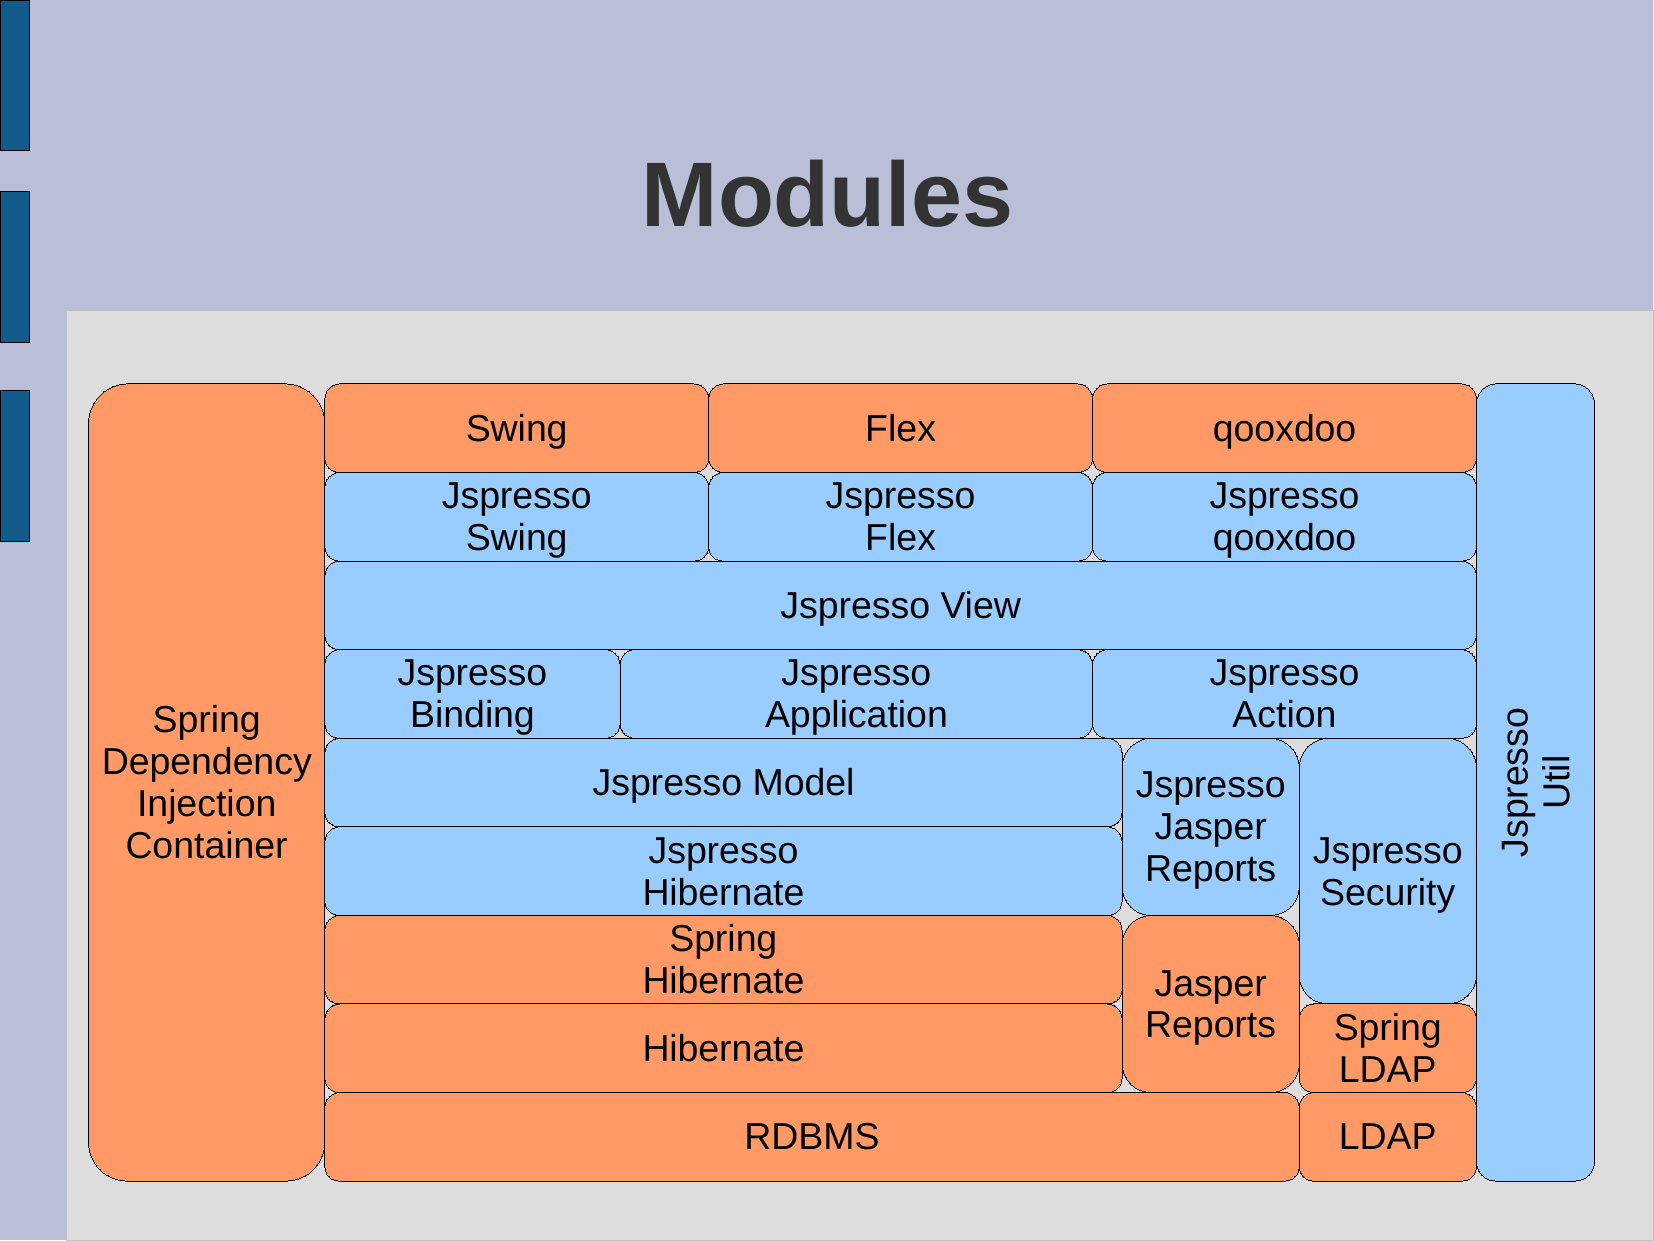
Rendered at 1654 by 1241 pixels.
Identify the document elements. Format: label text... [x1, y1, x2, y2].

text_box Spring Dependency Injection Container [88, 383, 325, 1182]
text_box Flex [708, 383, 1093, 472]
text_box Jspresso Util [1476, 383, 1595, 1182]
text_box Jspresso qooxdoo [1092, 472, 1477, 562]
text_box Jspresso Model [324, 738, 1123, 827]
text_box Jasper Reports [1122, 915, 1300, 1092]
text_box Jspresso Jasper Reports [1122, 738, 1299, 915]
text_box Jspresso Application [620, 650, 1093, 738]
text_box Jspresso View [324, 561, 1476, 650]
title Modules [121, 91, 1534, 299]
text_box Swing [324, 383, 709, 472]
text_box Spring Hibernate [324, 915, 1123, 1004]
text_box RDBMS [324, 1092, 1300, 1182]
text_box Spring LDAP [1299, 1003, 1476, 1093]
text_box Jspresso Action [1093, 650, 1476, 739]
text_box Jspresso Security [1299, 738, 1476, 1003]
text_box LDAP [1299, 1093, 1477, 1182]
text_box Jspresso Hibernate [324, 826, 1123, 916]
text_box Jspresso Flex [708, 472, 1093, 562]
text_box qooxdoo [1092, 383, 1477, 472]
text_box Jspresso Swing [324, 472, 709, 562]
text_box Jspresso Binding [324, 650, 621, 739]
text_box Hibernate [324, 1004, 1123, 1093]
